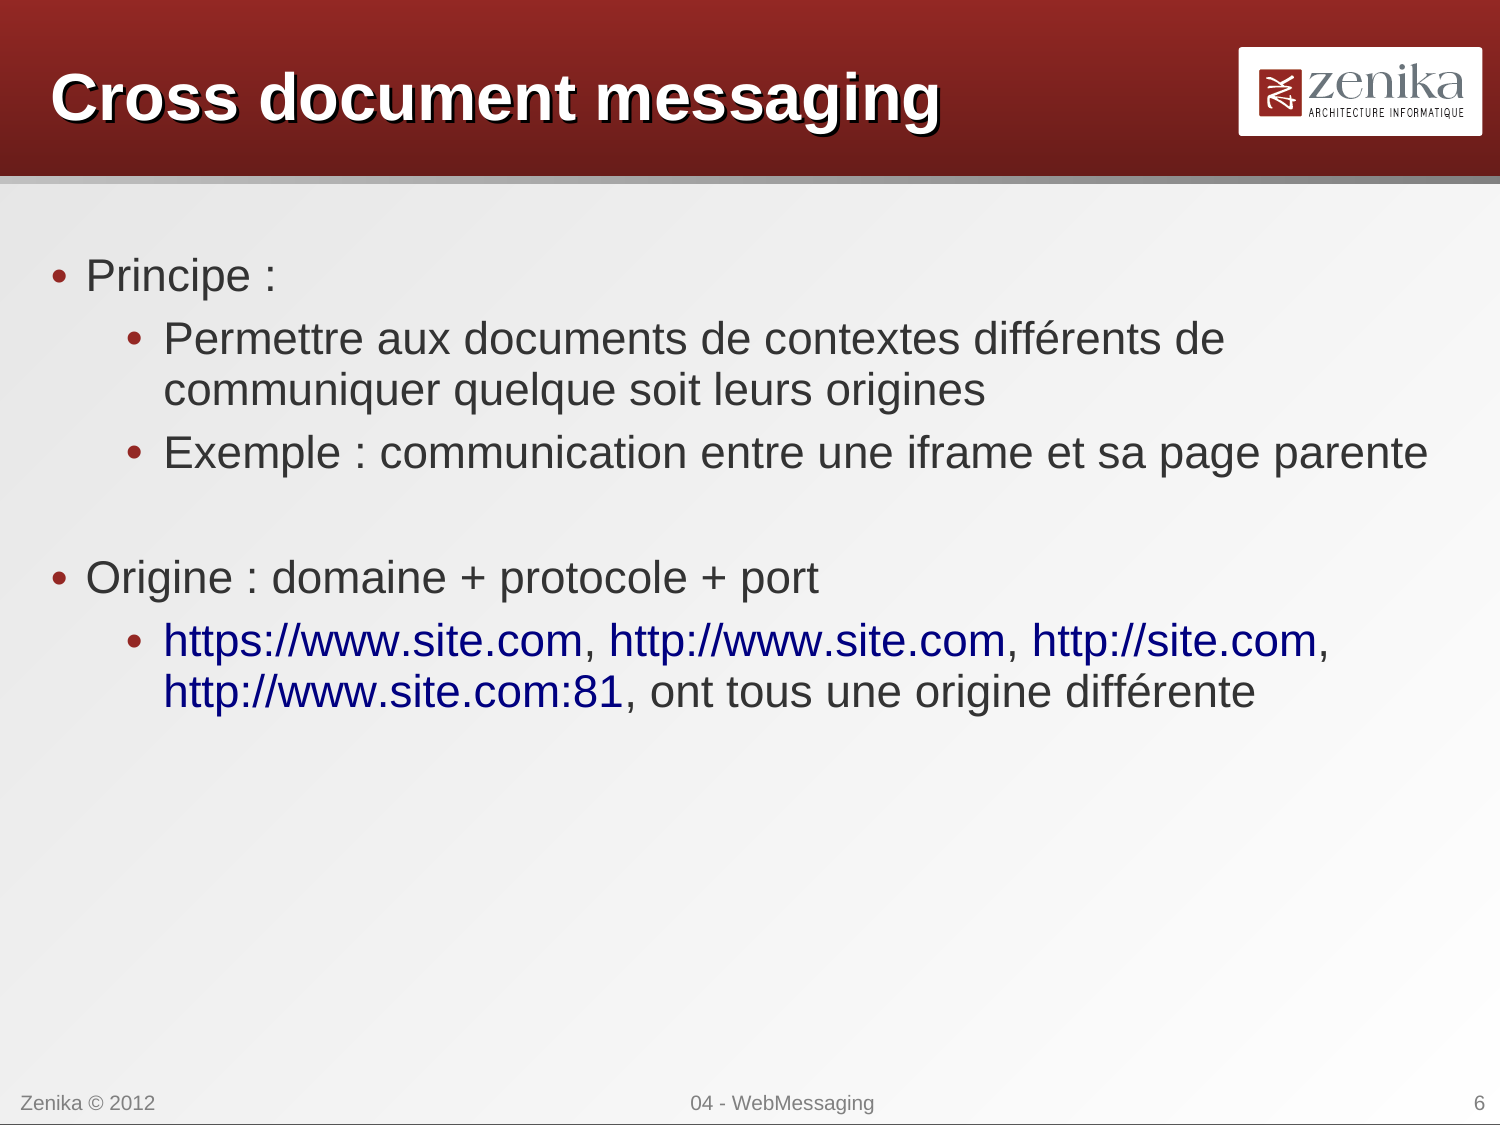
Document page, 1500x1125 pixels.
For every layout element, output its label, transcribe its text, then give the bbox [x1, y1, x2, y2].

picture [1257, 58, 1464, 125]
list Principe : Permettre aux documents de contextes différents de communiquer quelque soit leurs origines Exemple : communication entre une iframe et sa page parente Origine : domaine + protocole + port https://www.site.com, http://www.site.com, http://site.com, http://www.site.com:81, ont tous une origine différente [50, 249, 1435, 1079]
title Cross document messaging [50, 15, 1206, 180]
